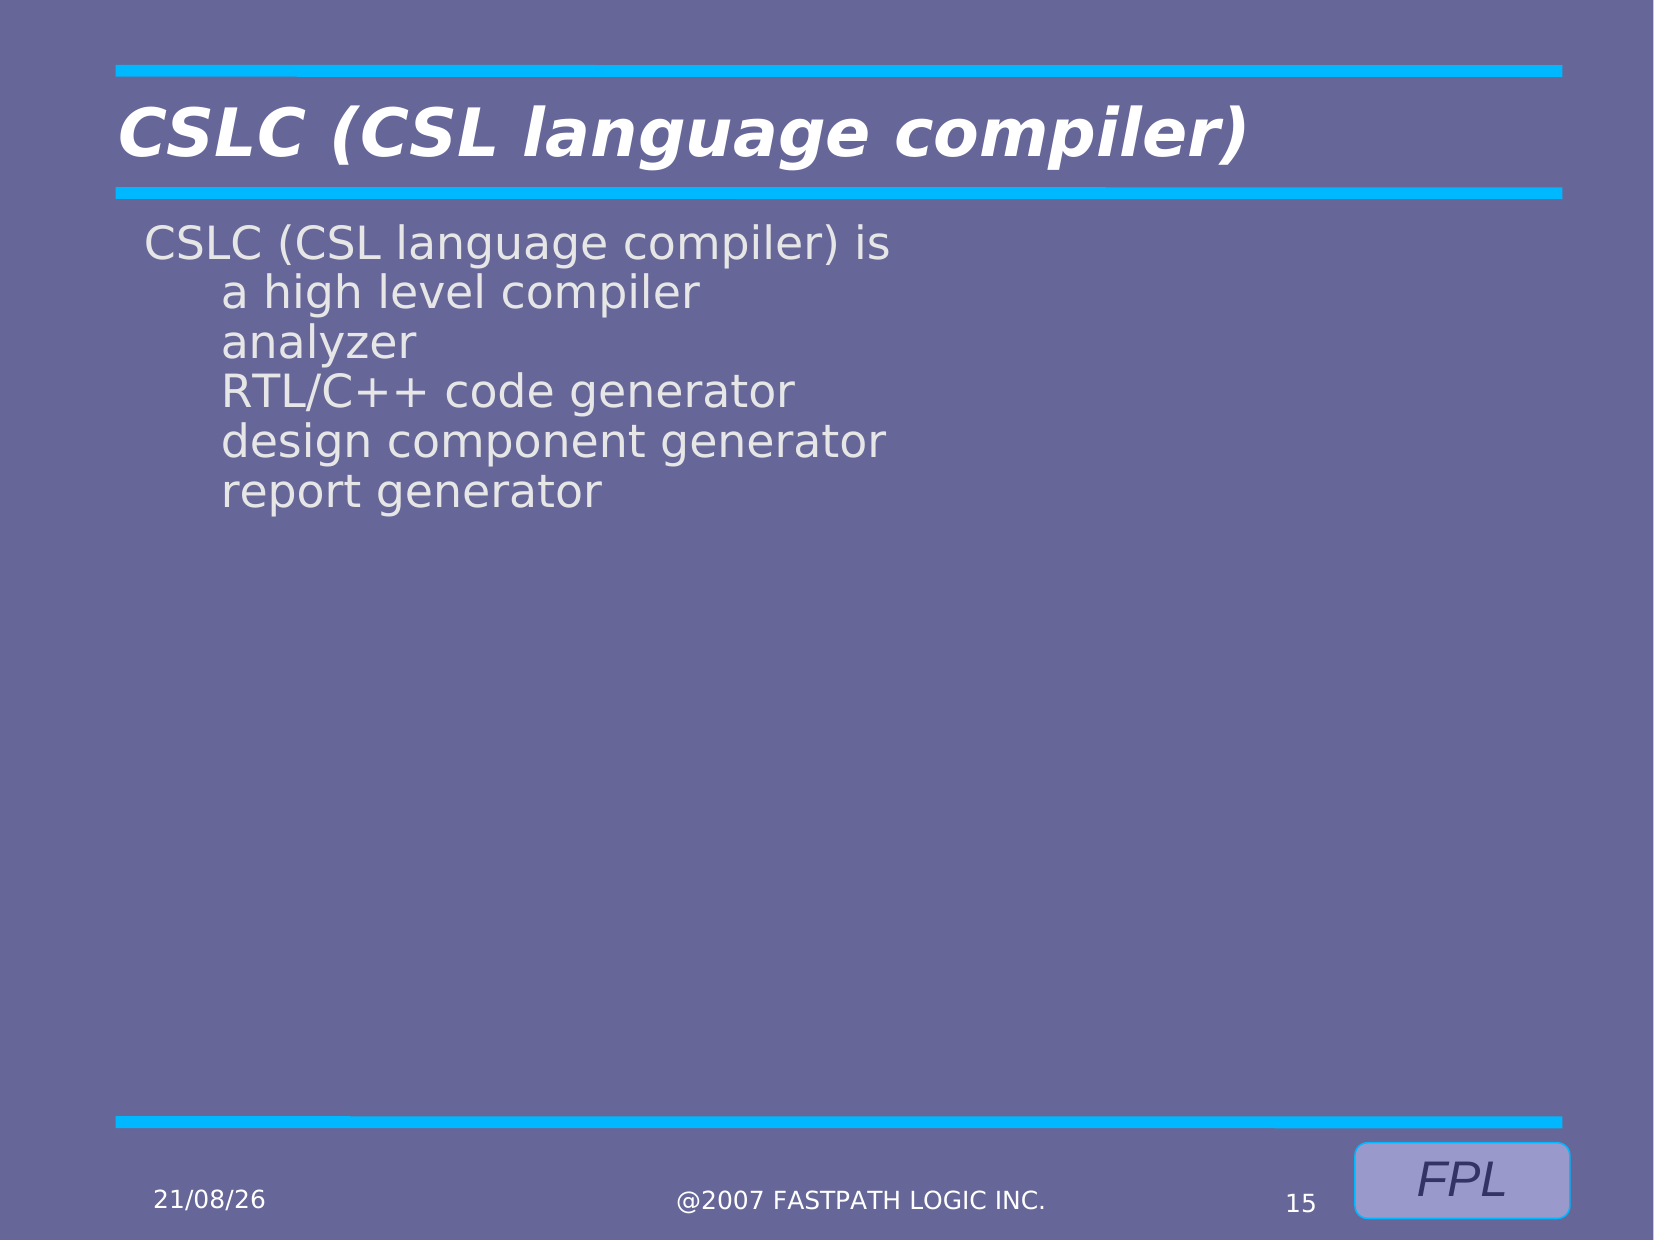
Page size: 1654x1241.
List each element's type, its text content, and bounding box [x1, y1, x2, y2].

list CSLC (CSL language compiler) is a high level compiler analyzer RTL/C++ code generator design component generator report generator [126, 219, 1566, 1133]
title CSLC (CSL language compiler)‏ [118, 41, 1531, 220]
